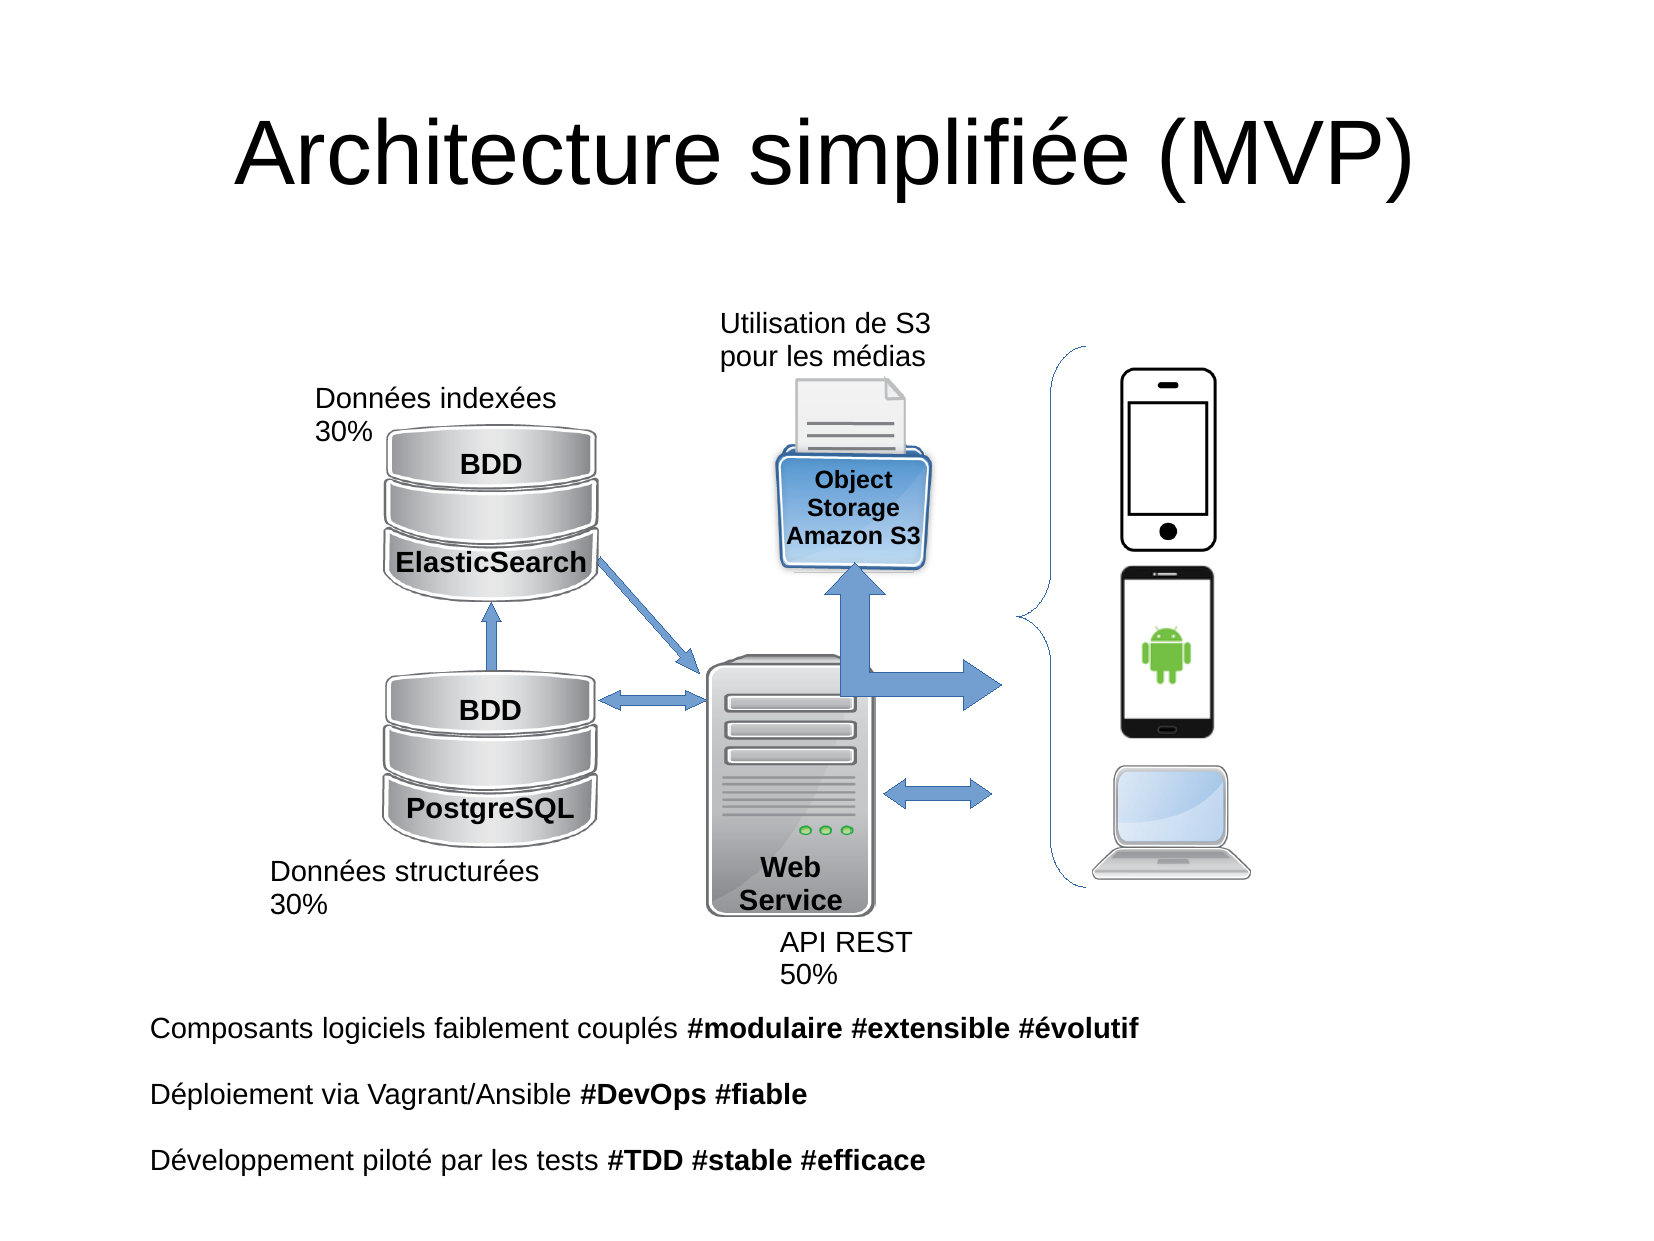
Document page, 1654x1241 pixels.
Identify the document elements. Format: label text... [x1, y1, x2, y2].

text_box [599, 556, 700, 674]
title Architecture simplifiée (MVP) [82, 49, 1571, 257]
picture [1085, 757, 1258, 888]
picture [382, 670, 598, 848]
text_box [598, 690, 706, 711]
picture [765, 414, 942, 583]
picture [383, 424, 599, 602]
text_box Utilisation de S3 pour les médias [705, 300, 991, 414]
text_box [883, 778, 992, 809]
picture [870, 654, 876, 672]
text_box [824, 562, 1002, 711]
picture [1118, 565, 1217, 741]
text_box Données indexées 30% [300, 375, 586, 456]
text_box Composants logiciels faiblement couplés #modulaire #extensible #évolutif Déploiement via Vagrant/Ansible #DevOps #fiable Développement piloté par les tests #TDD #stable #efficace [135, 1005, 1231, 1184]
text_box API REST 50% [765, 918, 931, 1005]
picture [706, 654, 876, 917]
text_box Données structurées 30% [255, 847, 586, 935]
picture [1114, 365, 1221, 553]
text_box [481, 602, 502, 670]
